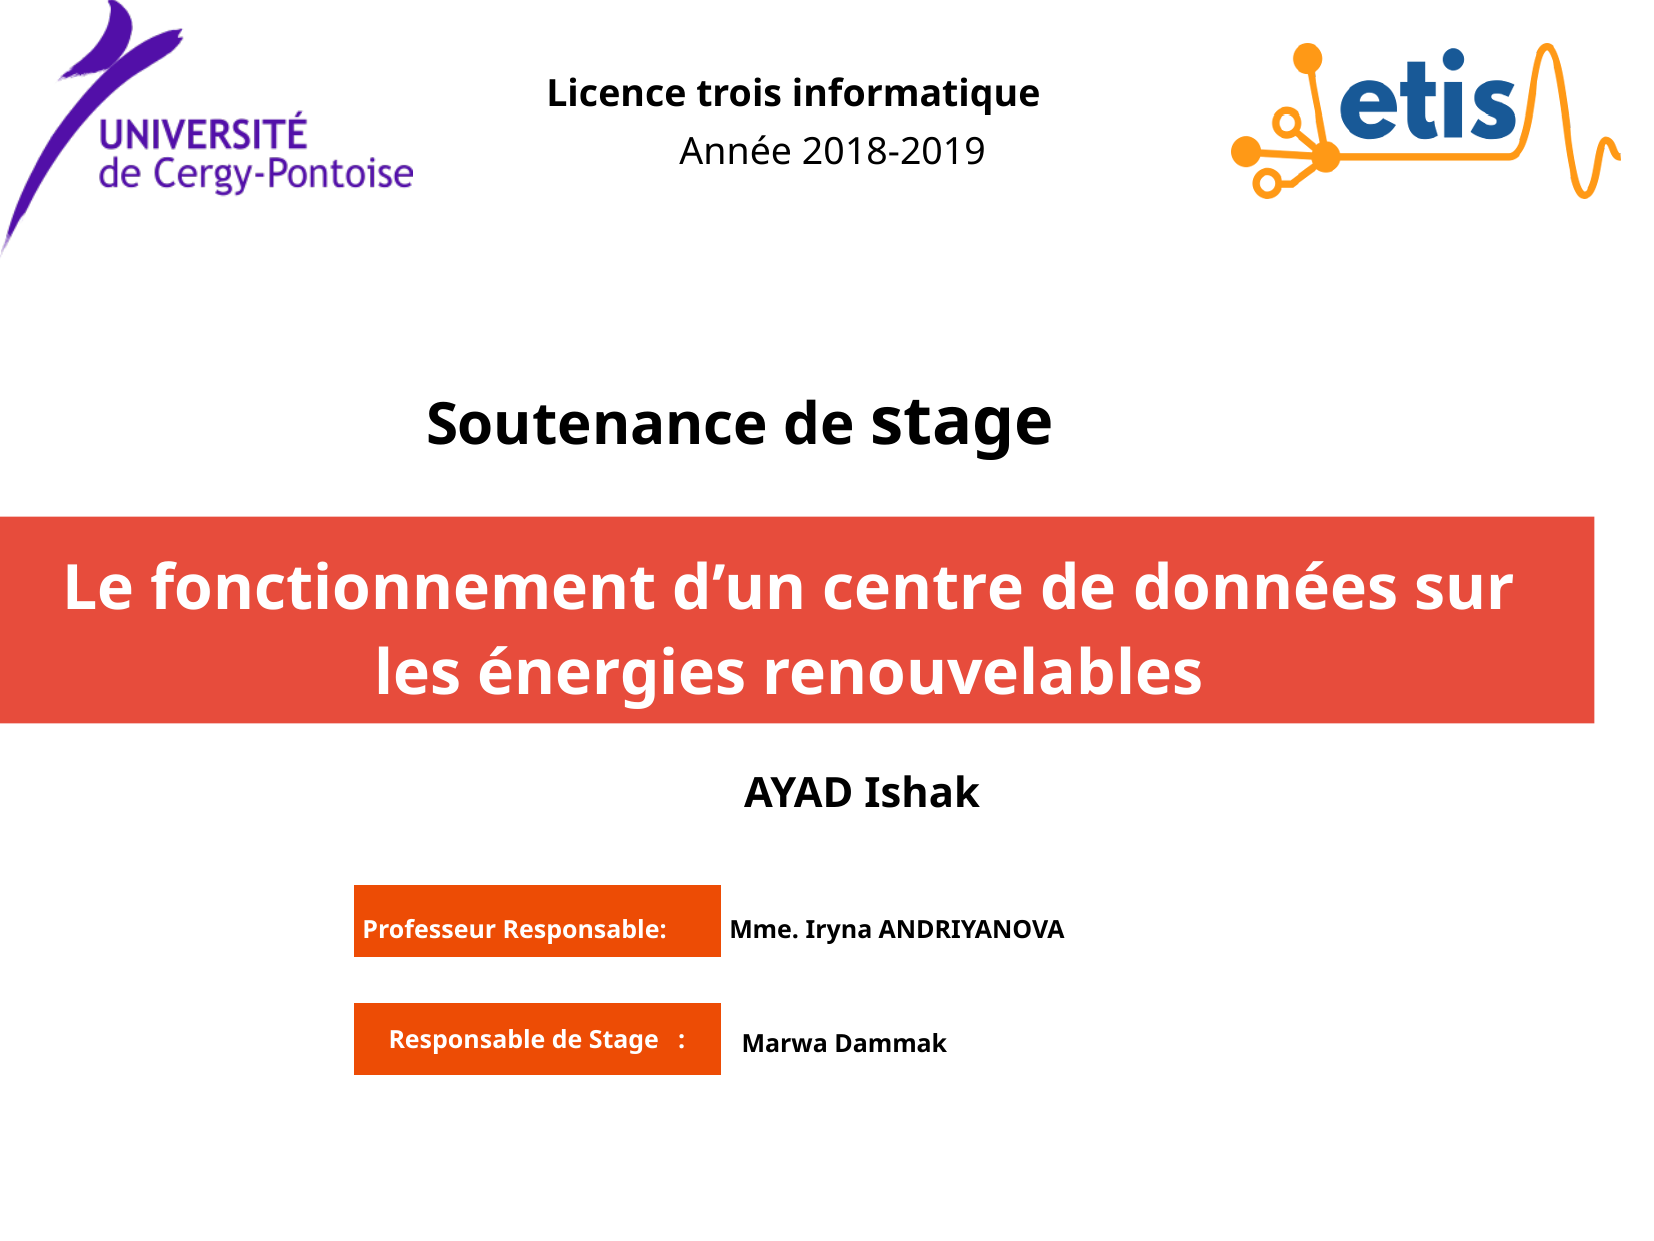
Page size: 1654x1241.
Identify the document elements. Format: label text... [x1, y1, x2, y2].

text_box Mme. Iryna ANDRIYANOVA [714, 904, 1115, 958]
picture [0, 0, 413, 260]
text_box [354, 885, 721, 904]
text_box AYAD Ishak [614, 755, 1111, 832]
text_box Professeur Responsable: [347, 904, 745, 978]
picture [1231, 0, 1621, 252]
title DE [82, 49, 1571, 257]
text_box Soutenance de stage [411, 366, 1193, 478]
text_box Marwa Dammak [708, 1018, 981, 1072]
text_box Le fonctionnement d’un centre de données sur les énergies renouvelables [47, 535, 1548, 728]
text_box Responsable de Stage : [354, 1003, 721, 1075]
